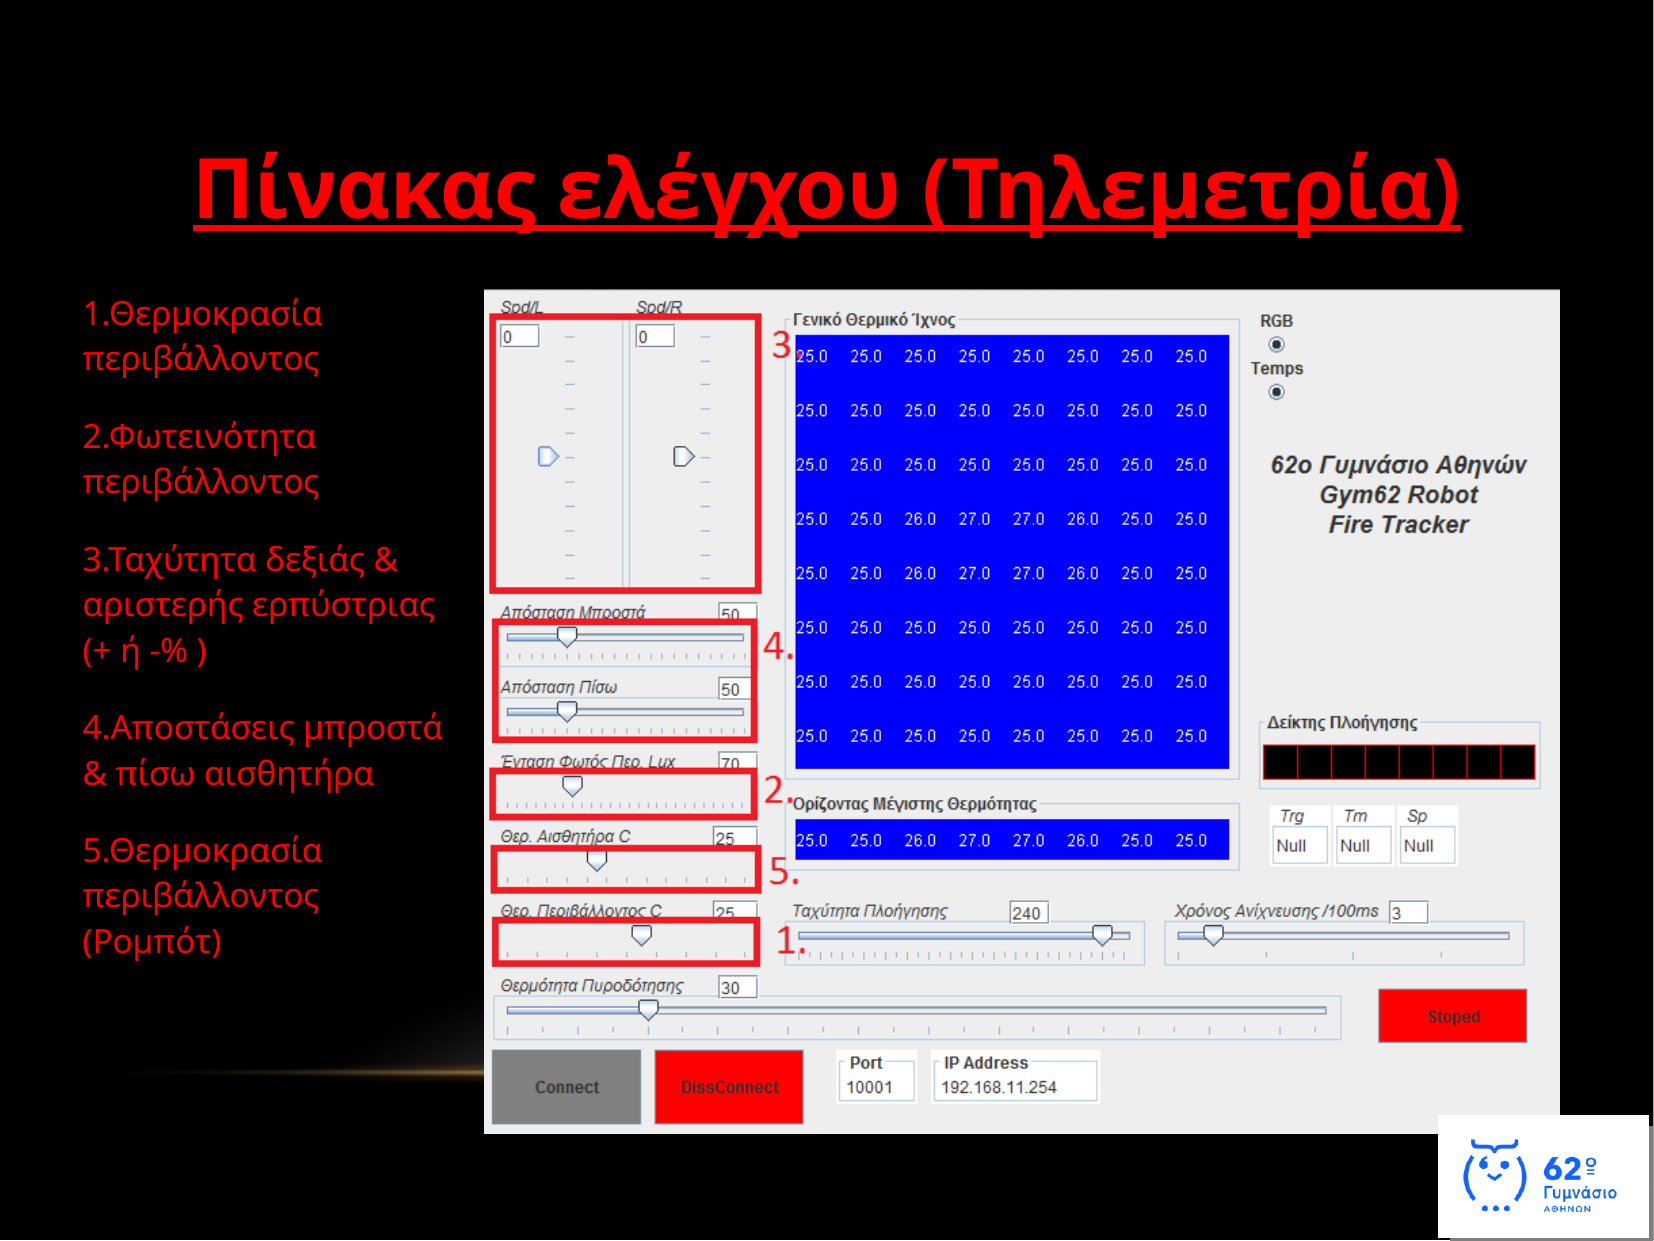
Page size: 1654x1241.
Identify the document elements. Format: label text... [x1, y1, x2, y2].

list 1.Θερμοκρασία περιβάλλοντος 2.Φωτεινότητα περιβάλλοντος 3.Ταχύτητα δεξιάς & αριστερής ερπύστριας (+ ή -% ) 4.Αποστάσεις μπροστά & πίσω αισθητήρα 5.Θερμοκρασία περιβάλλοντος (Ρομπότ) [82, 290, 461, 1010]
picture [0, 0, 1654, 1240]
title Πίνακας ελέγχου (Τηλεμετρία) [82, 82, 1571, 290]
